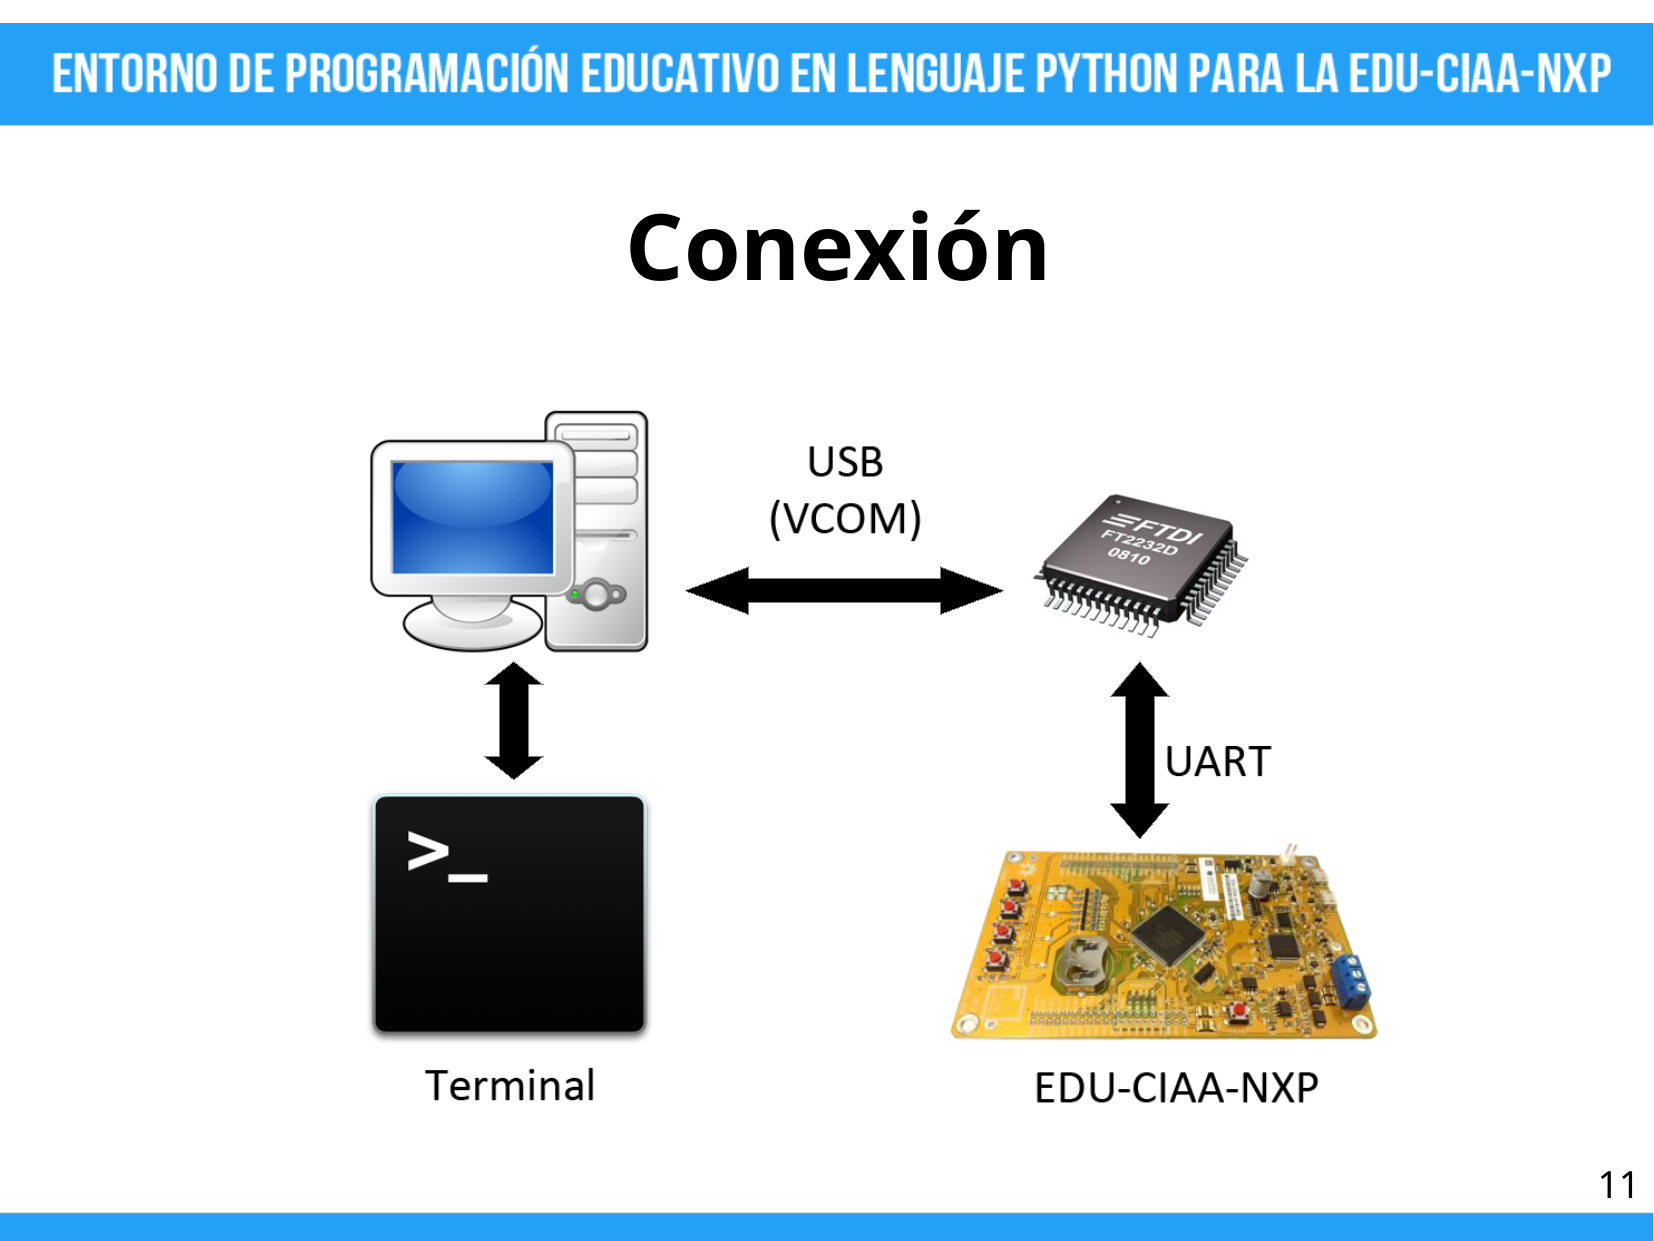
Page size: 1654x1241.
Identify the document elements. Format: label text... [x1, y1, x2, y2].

text_box 11 [1582, 1151, 1654, 1241]
text_box [1110, 661, 1170, 839]
text_box [685, 566, 1004, 615]
picture [0, 23, 1654, 1241]
text_box [484, 661, 544, 780]
title Conexión [94, 141, 1583, 349]
